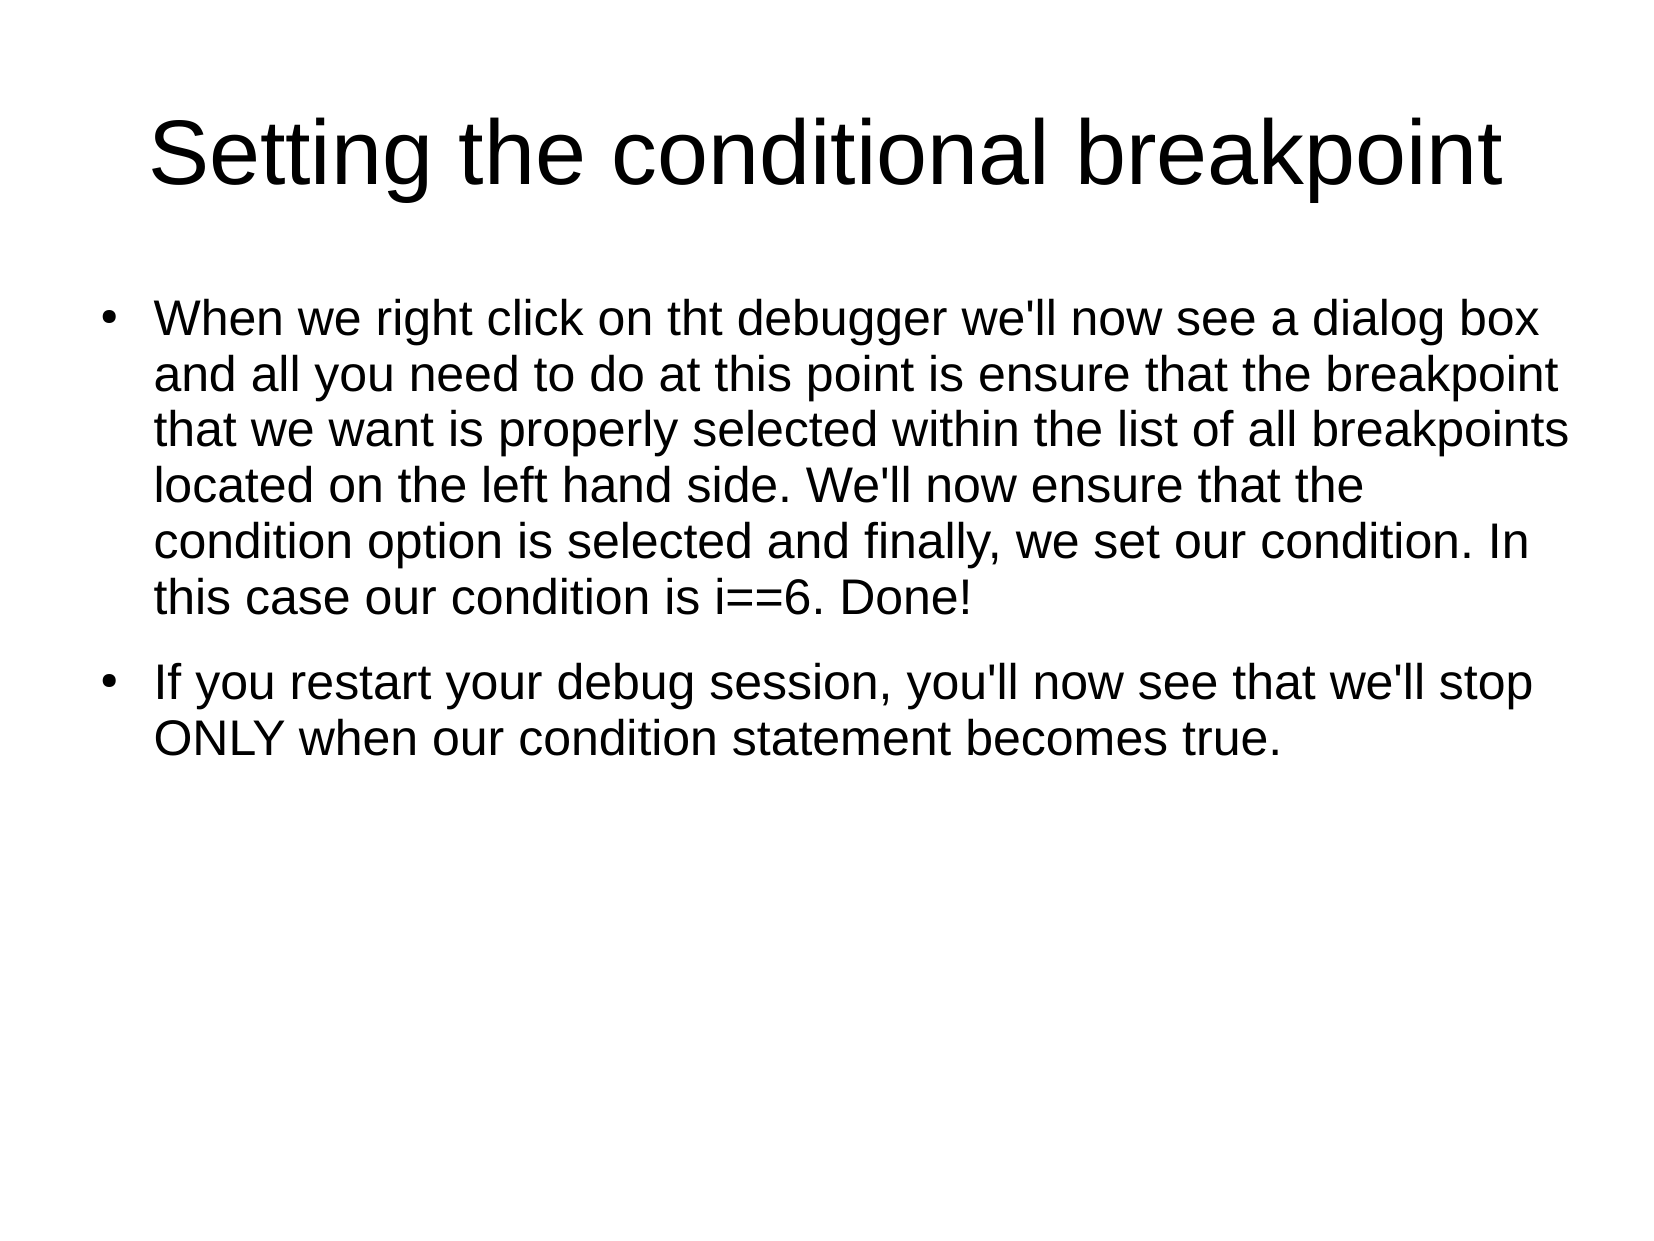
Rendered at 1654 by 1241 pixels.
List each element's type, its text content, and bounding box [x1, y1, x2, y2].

list When we right click on tht debugger we'll now see a dialog box and all you need to do at this point is ensure that the breakpoint that we want is properly selected within the list of all breakpoints located on the left hand side. We'll now ensure that the condition option is selected and finally, we set our condition. In this case our condition is i==6. Done! If you restart your debug session, you'll now see that we'll stop ONLY when our condition statement becomes true. [82, 290, 1571, 1010]
title Setting the conditional breakpoint [82, 49, 1571, 257]
